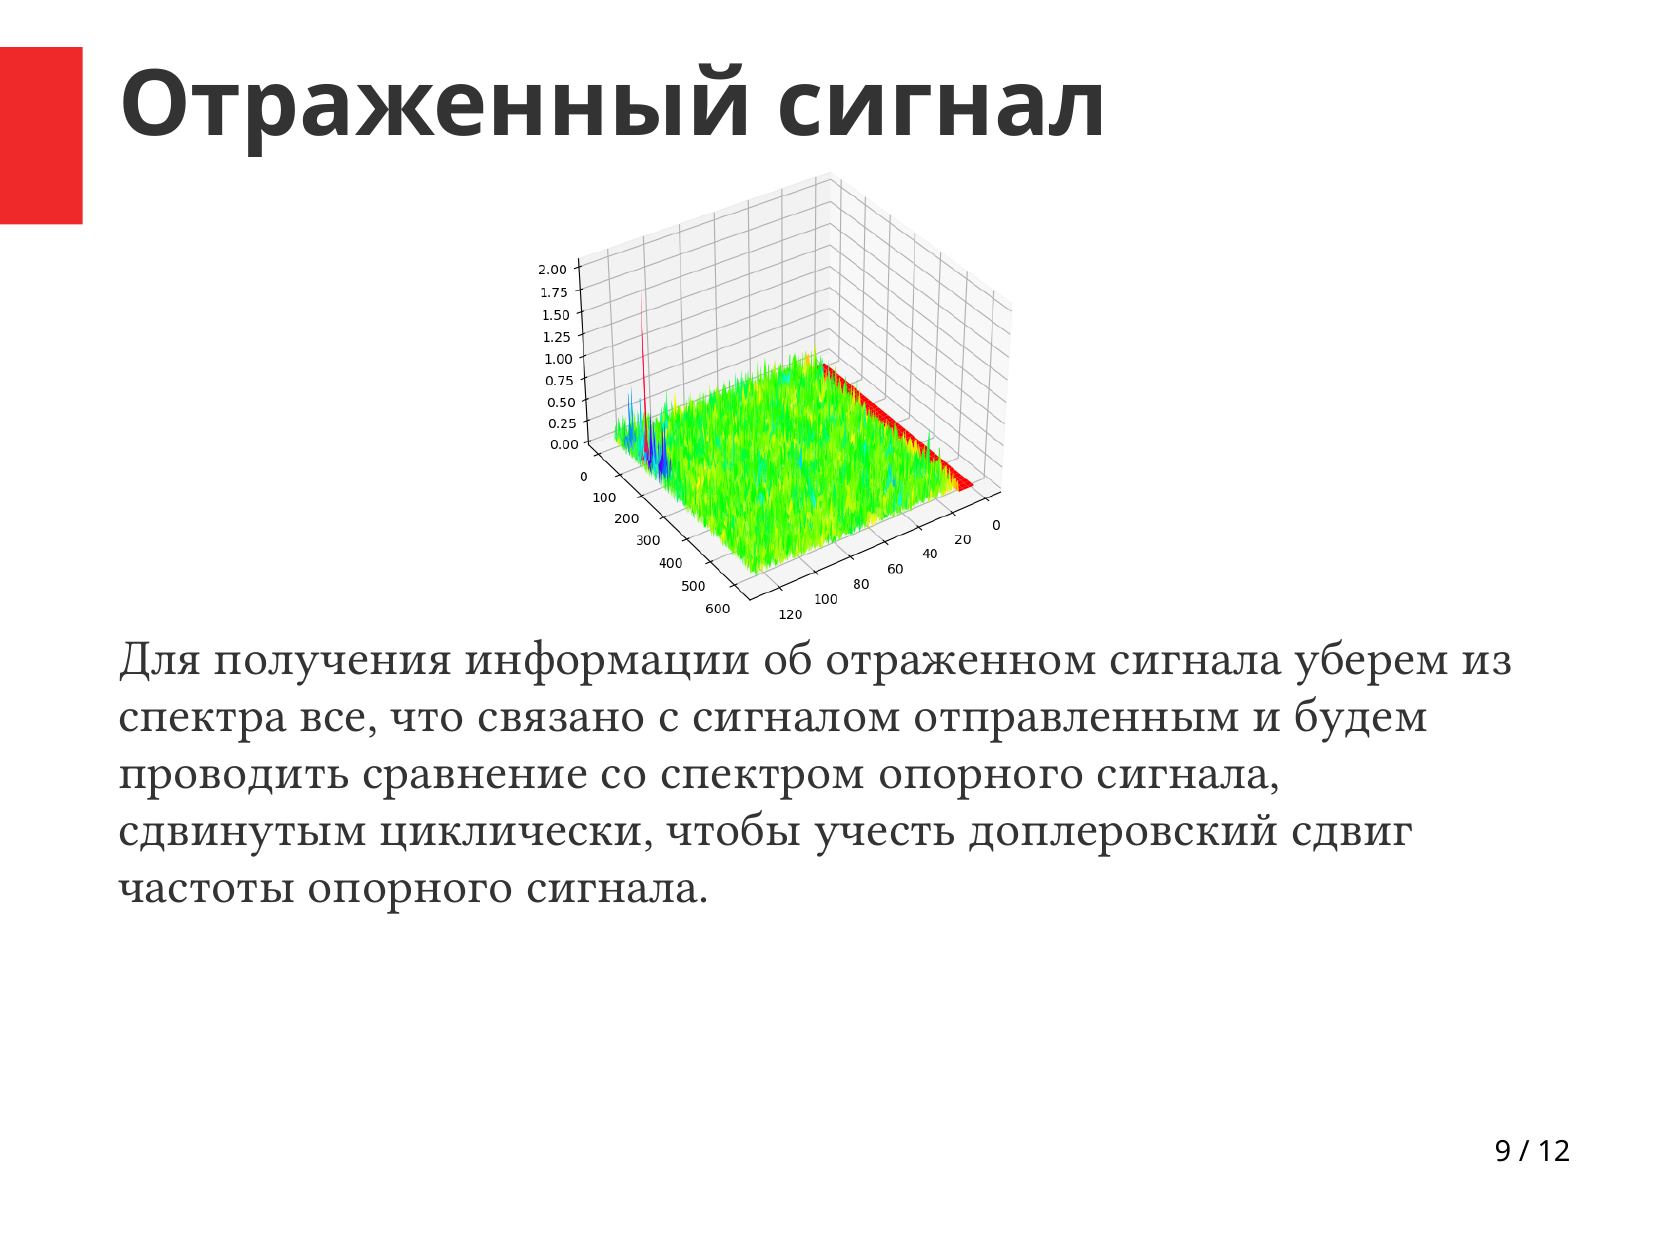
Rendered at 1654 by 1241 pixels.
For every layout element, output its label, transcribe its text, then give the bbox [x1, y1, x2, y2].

picture [525, 158, 1051, 631]
title Отраженный сигнал [118, 48, 1571, 152]
list Для получения информации об отраженном сигнала уберем из спектра все, что связано с сигналом отправленным и будем проводить сравнение со спектром опорного сигнала, сдвинутым циклически, чтобы учесть доплеровский сдвиг частоты опорного сигнала. [118, 630, 1536, 1074]
